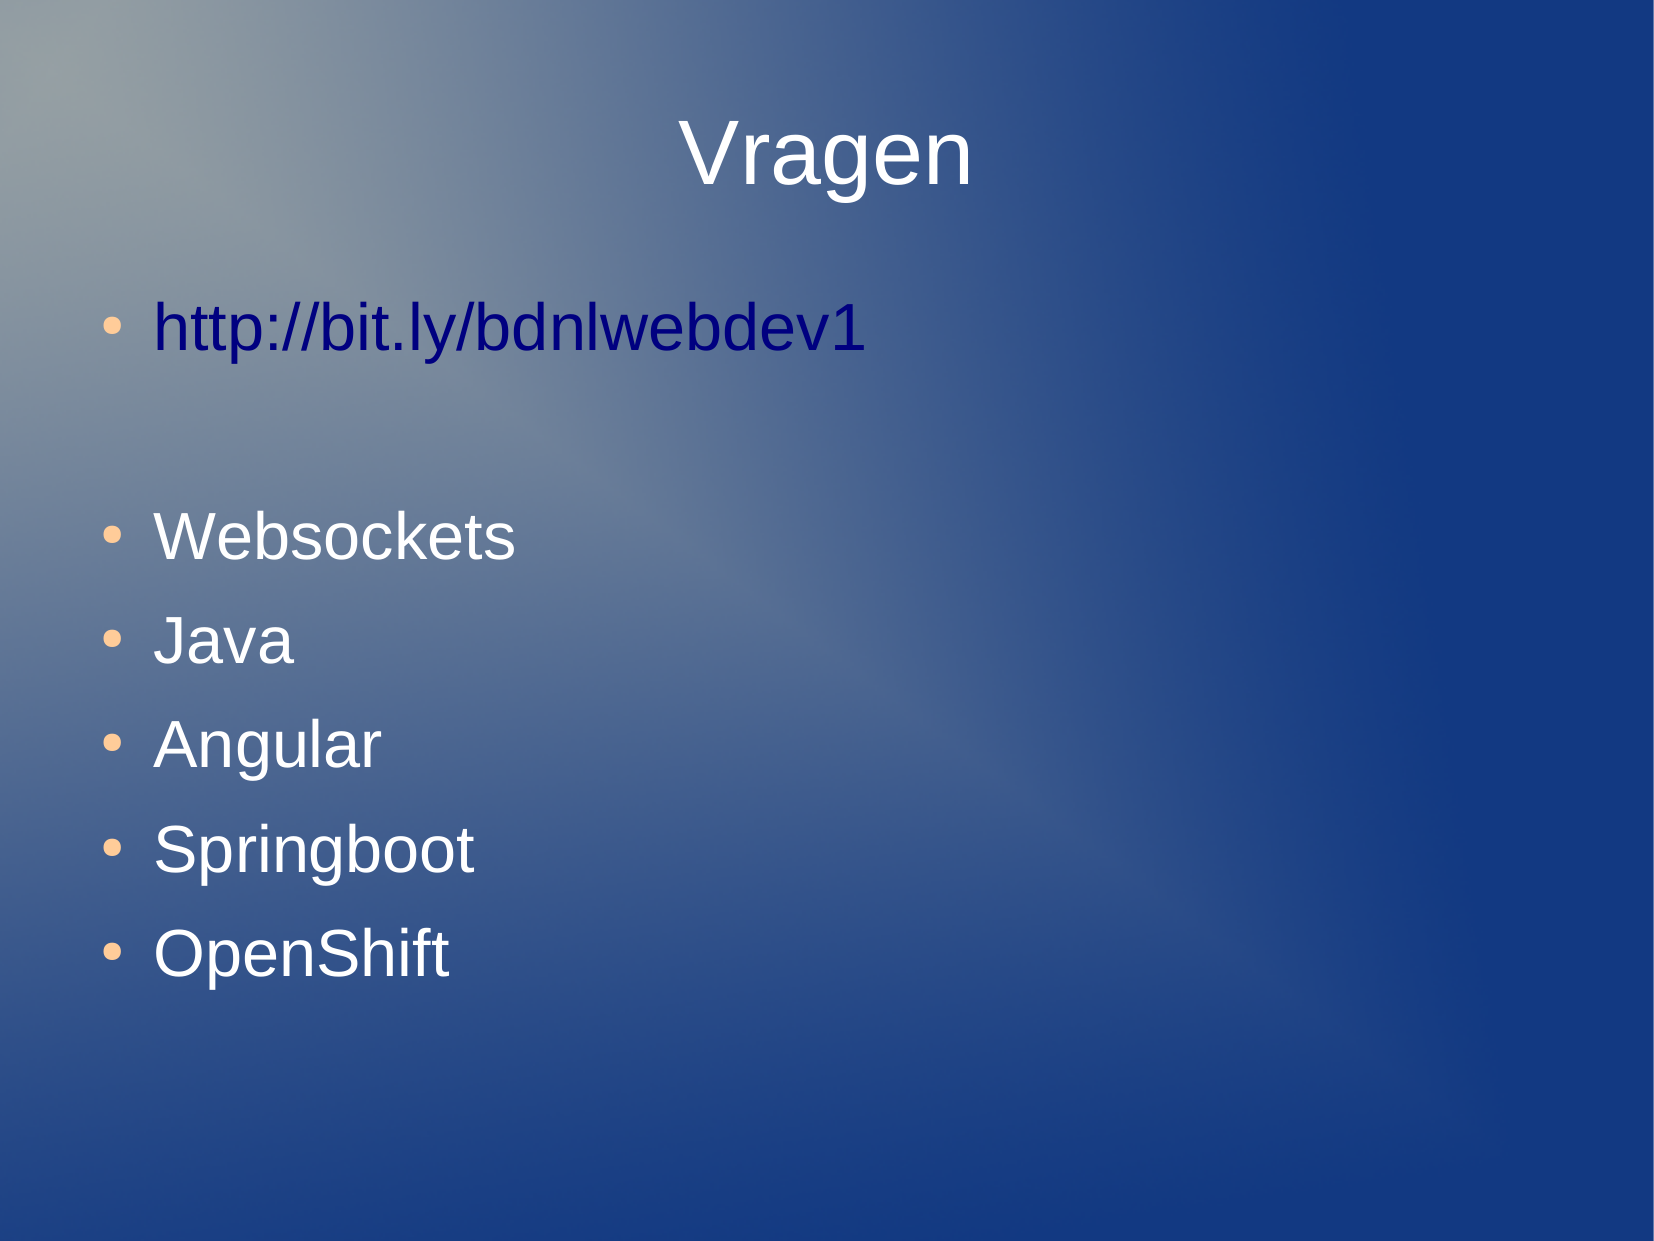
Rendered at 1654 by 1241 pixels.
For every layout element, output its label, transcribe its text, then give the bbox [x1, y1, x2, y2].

title Vragen [82, 49, 1571, 257]
picture [0, 0, 1654, 1241]
list http://bit.ly/bdnlwebdev1 Websockets Java Angular Springboot OpenShift [82, 290, 1571, 1109]
